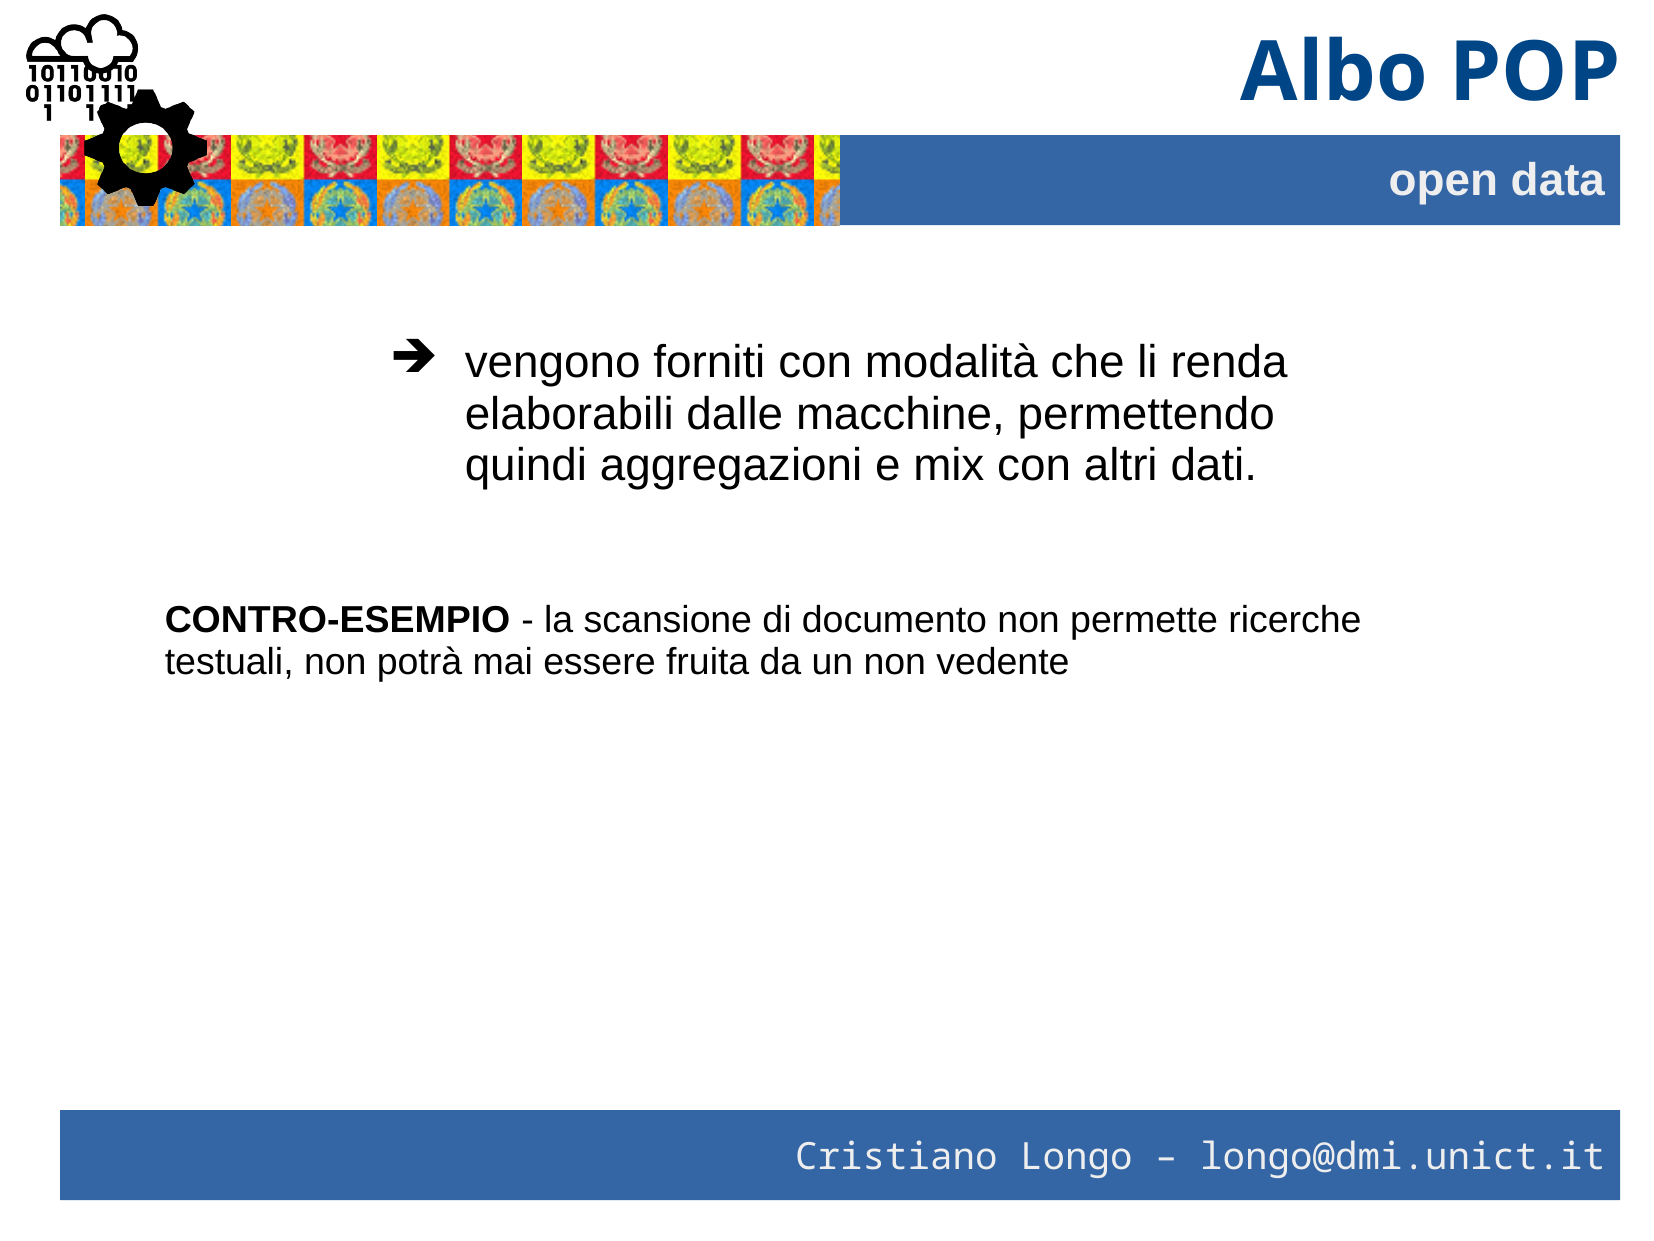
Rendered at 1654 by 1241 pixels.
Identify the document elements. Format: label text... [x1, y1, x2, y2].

picture [26, 14, 207, 206]
text_box open data [840, 135, 1621, 226]
text_box Albo POP [982, 4, 1636, 124]
text_box CONTRO-ESEMPIO - la scansione di documento non permette ricerche testuali, non potrà mai essere fruita da un non vedente [150, 591, 1501, 691]
text_box vengono forniti con modalità che li renda elaborabili dalle macchine, permettendo quindi aggregazioni e mix con altri dati. [375, 277, 1306, 526]
text_box [60, 135, 840, 226]
text_box Cristiano Longo – longo@dmi.unict.it [60, 1110, 1621, 1201]
